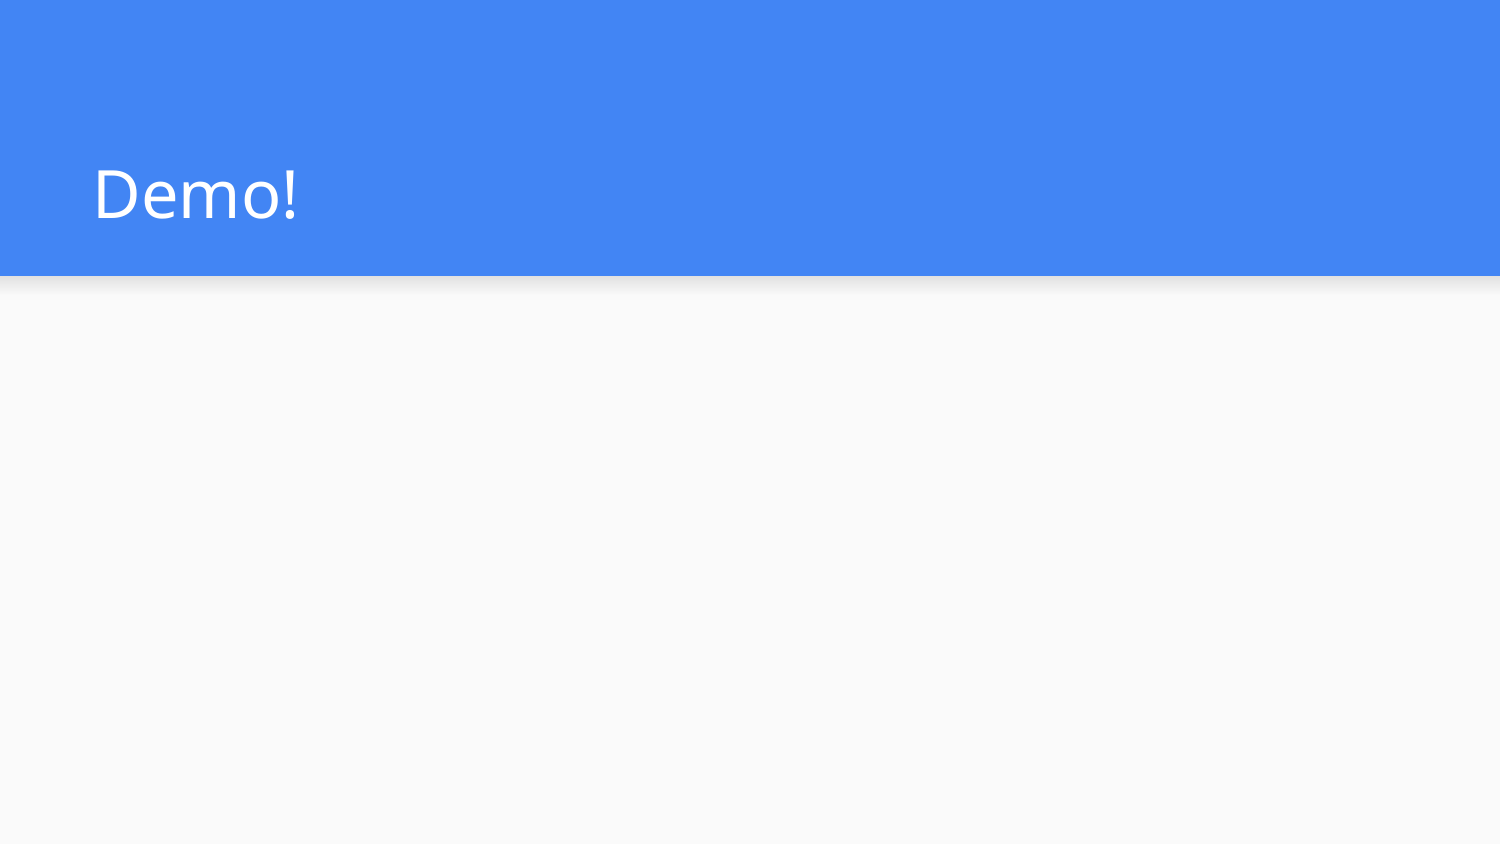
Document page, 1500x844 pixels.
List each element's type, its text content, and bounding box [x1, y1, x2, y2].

title Demo! [77, 121, 1427, 248]
